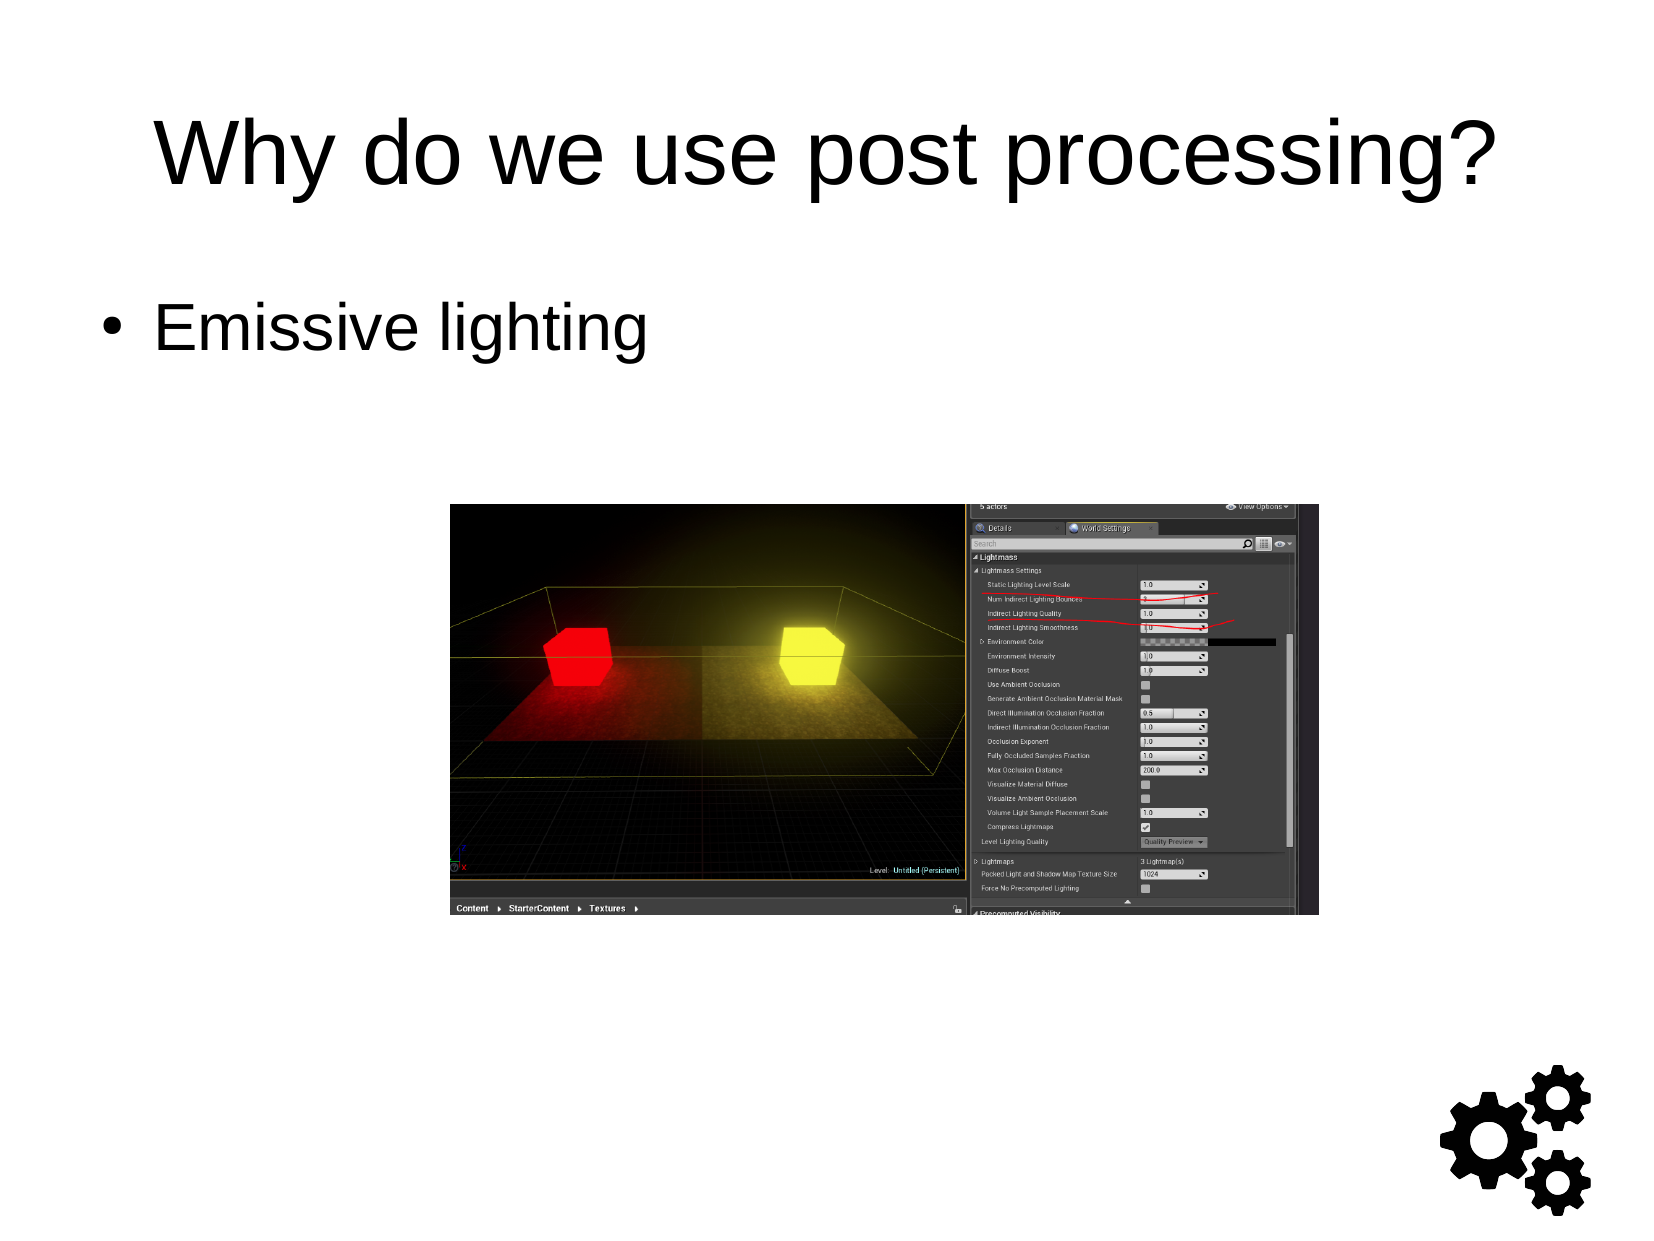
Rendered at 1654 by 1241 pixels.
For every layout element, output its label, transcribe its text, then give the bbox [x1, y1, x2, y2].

list Emissive lighting [82, 290, 1571, 1010]
picture [450, 504, 1319, 916]
title Why do we use post processing? [82, 49, 1571, 257]
picture [1440, 1065, 1591, 1216]
